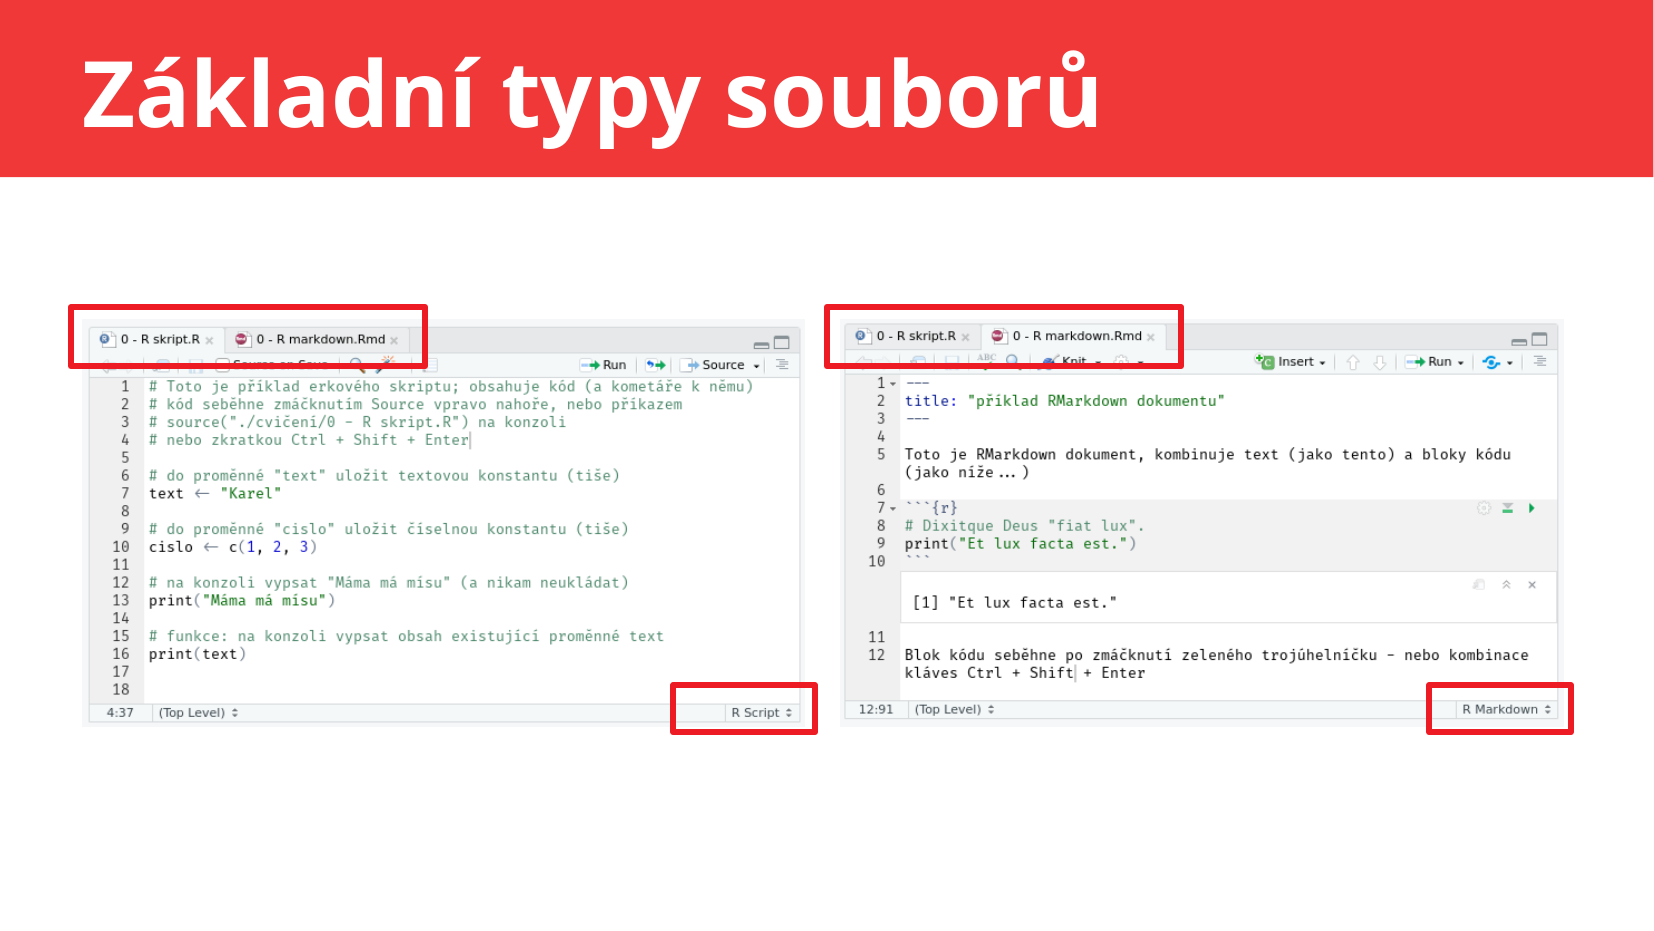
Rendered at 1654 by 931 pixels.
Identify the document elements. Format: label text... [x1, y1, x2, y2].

picture [82, 319, 422, 363]
picture [82, 319, 805, 727]
picture [840, 319, 1564, 727]
picture [676, 688, 805, 727]
picture [1432, 688, 1564, 727]
title Základní typy souborů [82, 14, 1571, 171]
picture [840, 319, 1178, 363]
